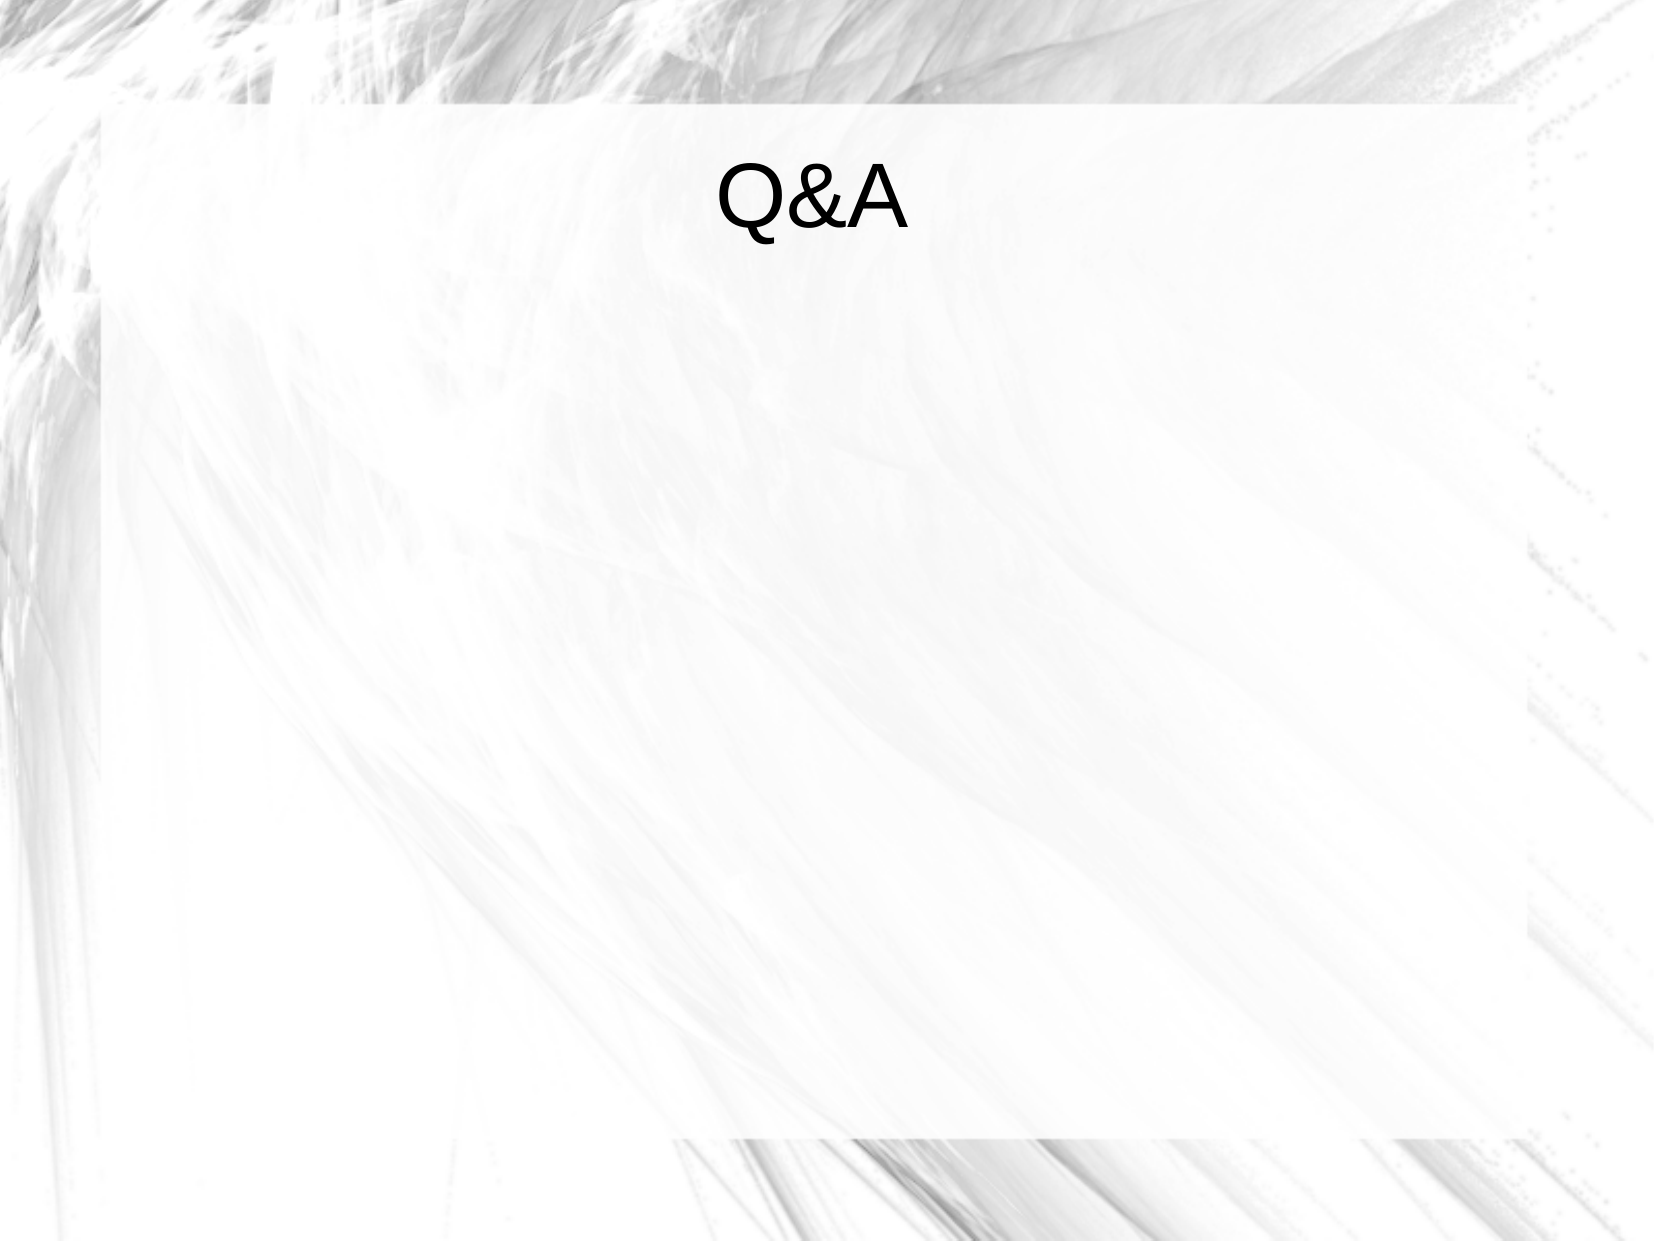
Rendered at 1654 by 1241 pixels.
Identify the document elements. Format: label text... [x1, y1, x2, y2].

title Q&A [118, 119, 1506, 273]
picture [0, 0, 1654, 1241]
